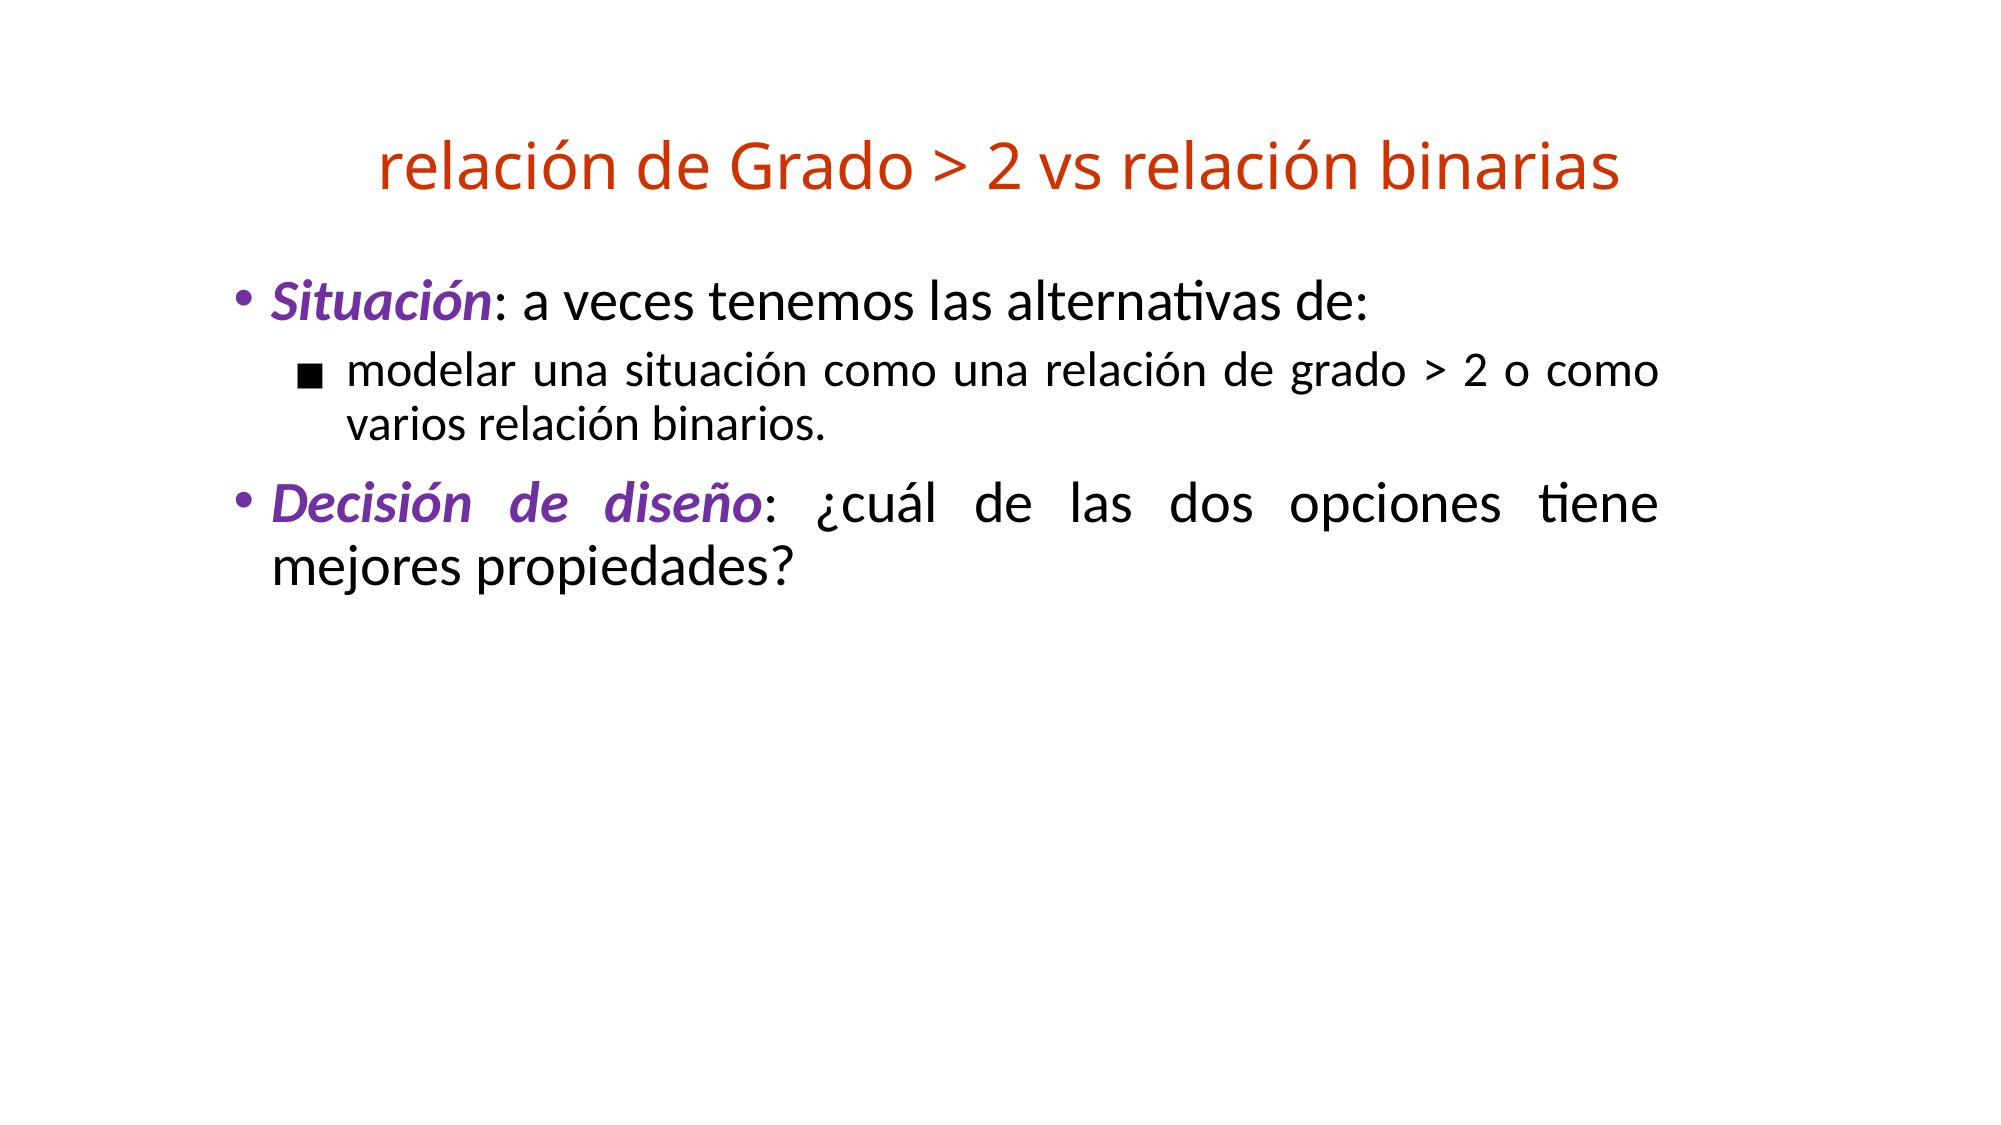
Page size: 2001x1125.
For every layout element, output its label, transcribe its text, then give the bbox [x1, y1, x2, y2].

list Situación: a veces tenemos las alternativas de: modelar una situación como una relación de grado > 2 o como varios relación binarios. Decisión de diseño: ¿cuál de las dos opciones tiene mejores propiedades? [218, 262, 1675, 740]
title relación de Grado > 2 vs relación binarias [137, 59, 1863, 278]
